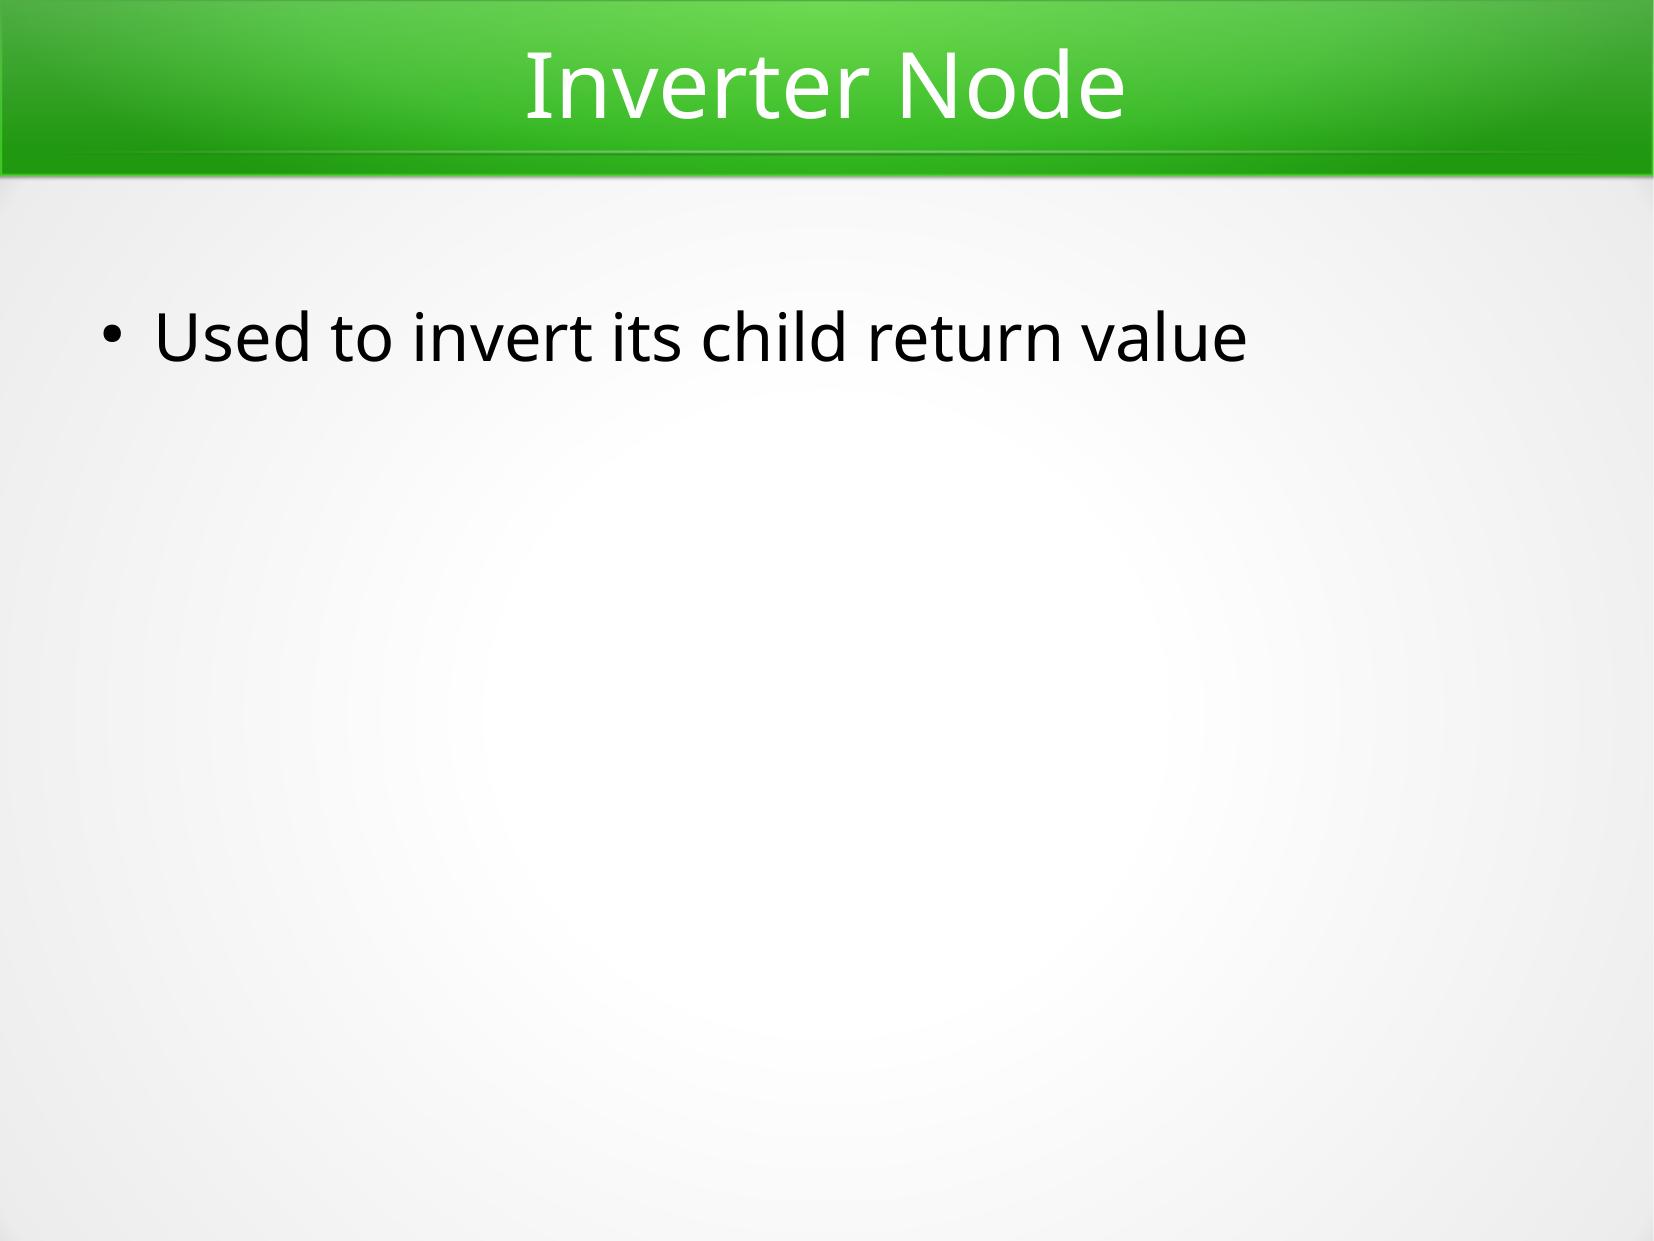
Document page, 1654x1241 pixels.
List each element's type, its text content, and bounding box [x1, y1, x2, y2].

picture [0, 0, 1654, 1241]
list Used to invert its child return value [82, 290, 1571, 1010]
title Inverter Node [82, 11, 1571, 154]
